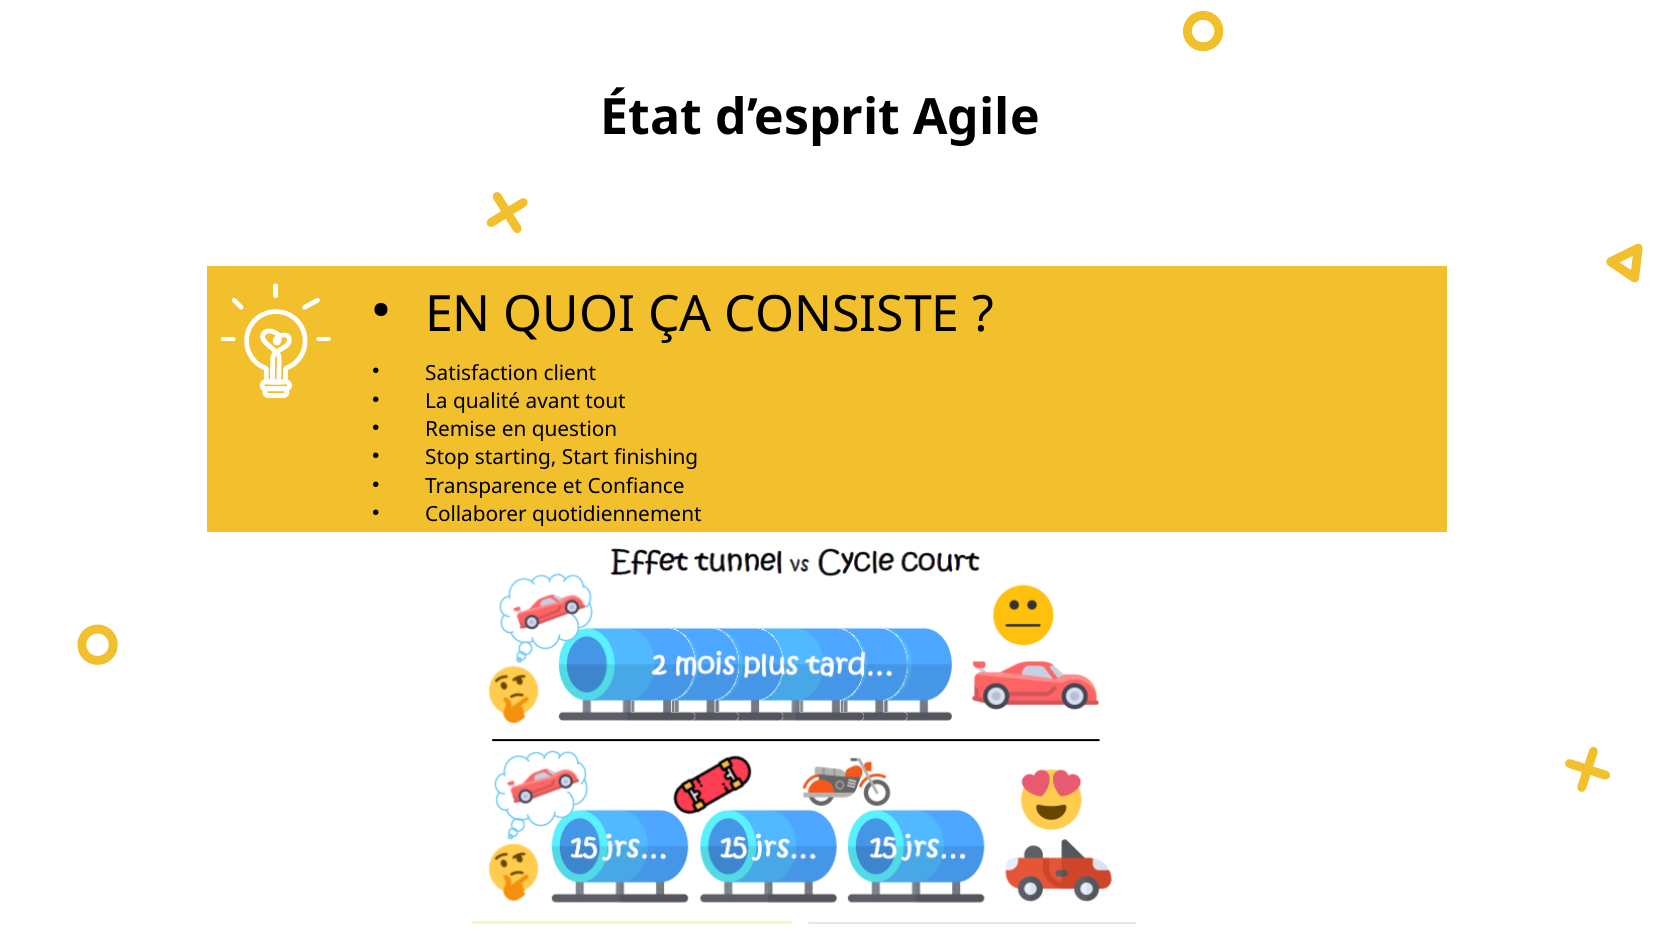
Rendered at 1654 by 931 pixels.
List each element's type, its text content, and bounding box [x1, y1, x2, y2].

list EN QUOI ÇA CONSISTE ? Satisfaction client La qualité avant tout Remise en question Stop starting, Start finishing Transparence et Confiance Collaborer quotidiennement [354, 277, 1447, 532]
title État d’esprit Agile [82, 37, 1571, 193]
picture [472, 536, 1143, 924]
